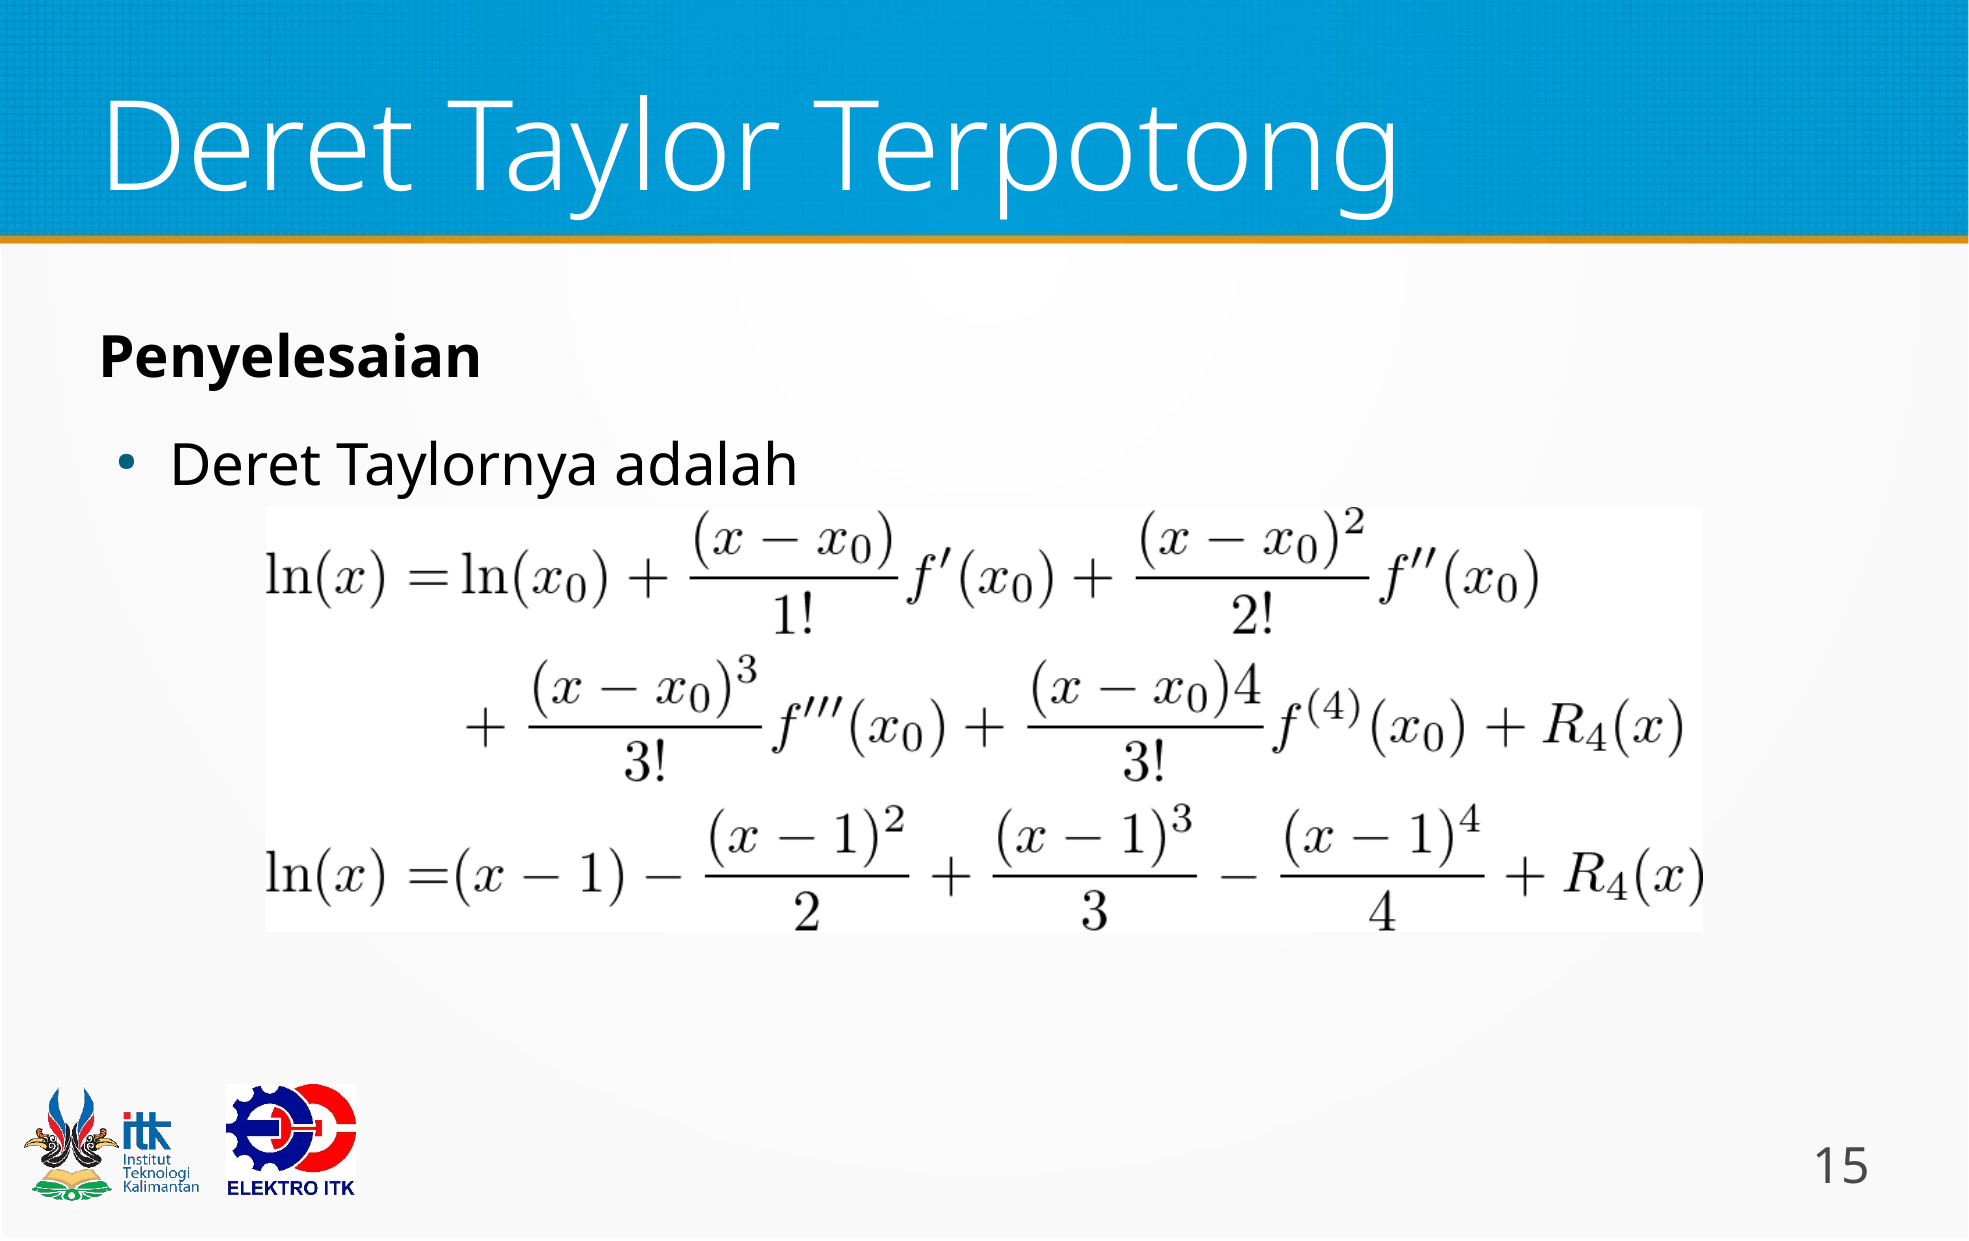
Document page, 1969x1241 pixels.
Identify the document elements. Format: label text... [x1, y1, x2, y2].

picture [0, 233, 1969, 1241]
title Deret Taylor Terpotong [98, 19, 1870, 227]
list Penyelesaian Deret Taylornya adalah [98, 315, 1861, 1081]
